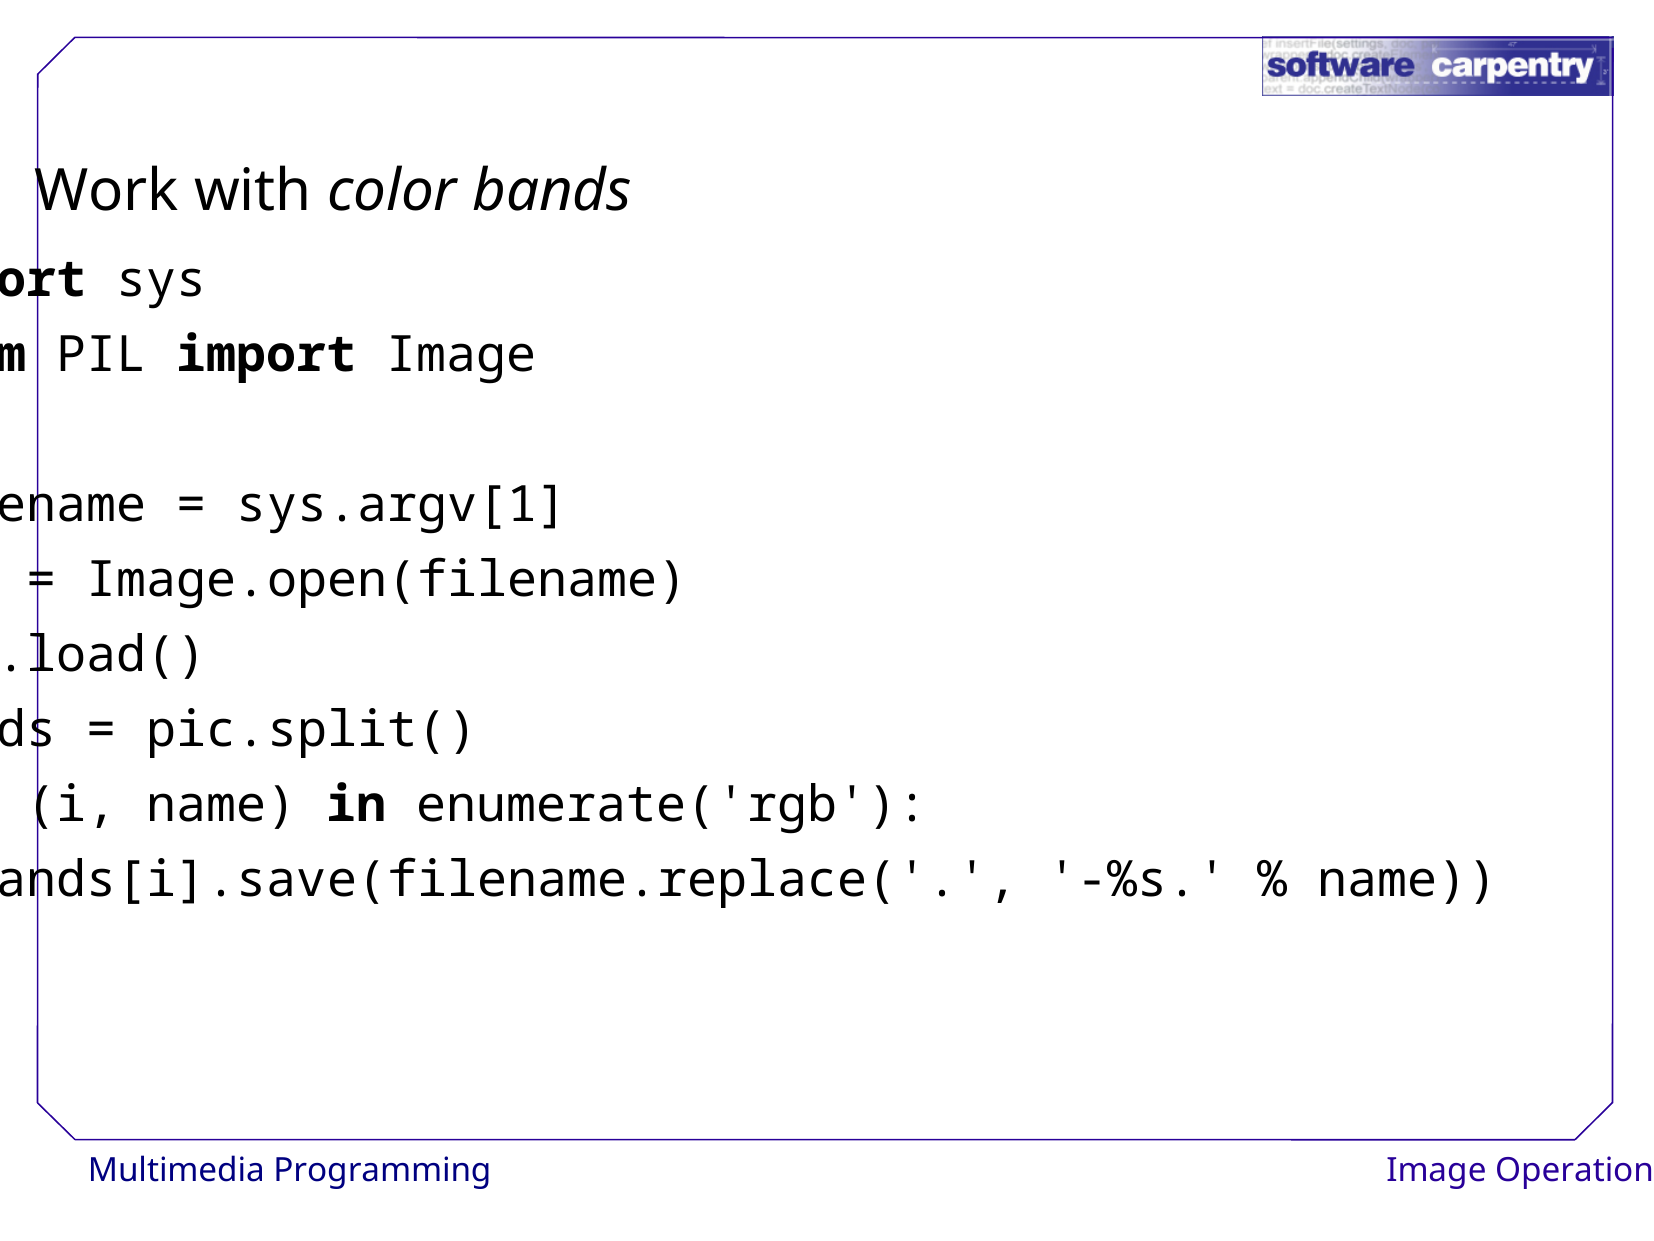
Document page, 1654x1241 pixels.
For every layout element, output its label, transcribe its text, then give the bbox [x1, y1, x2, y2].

picture [1262, 36, 1614, 96]
text_box Work with color bands [19, 109, 798, 223]
text_box import sys from PIL import Image filename = sys.argv[1] pic = Image.open(filename) pic.load() bands = pic.split() for (i, name) in enumerate('rgb'): bands[i].save(filename.replace('.', '-%s.' % name)) [0, 223, 1654, 915]
